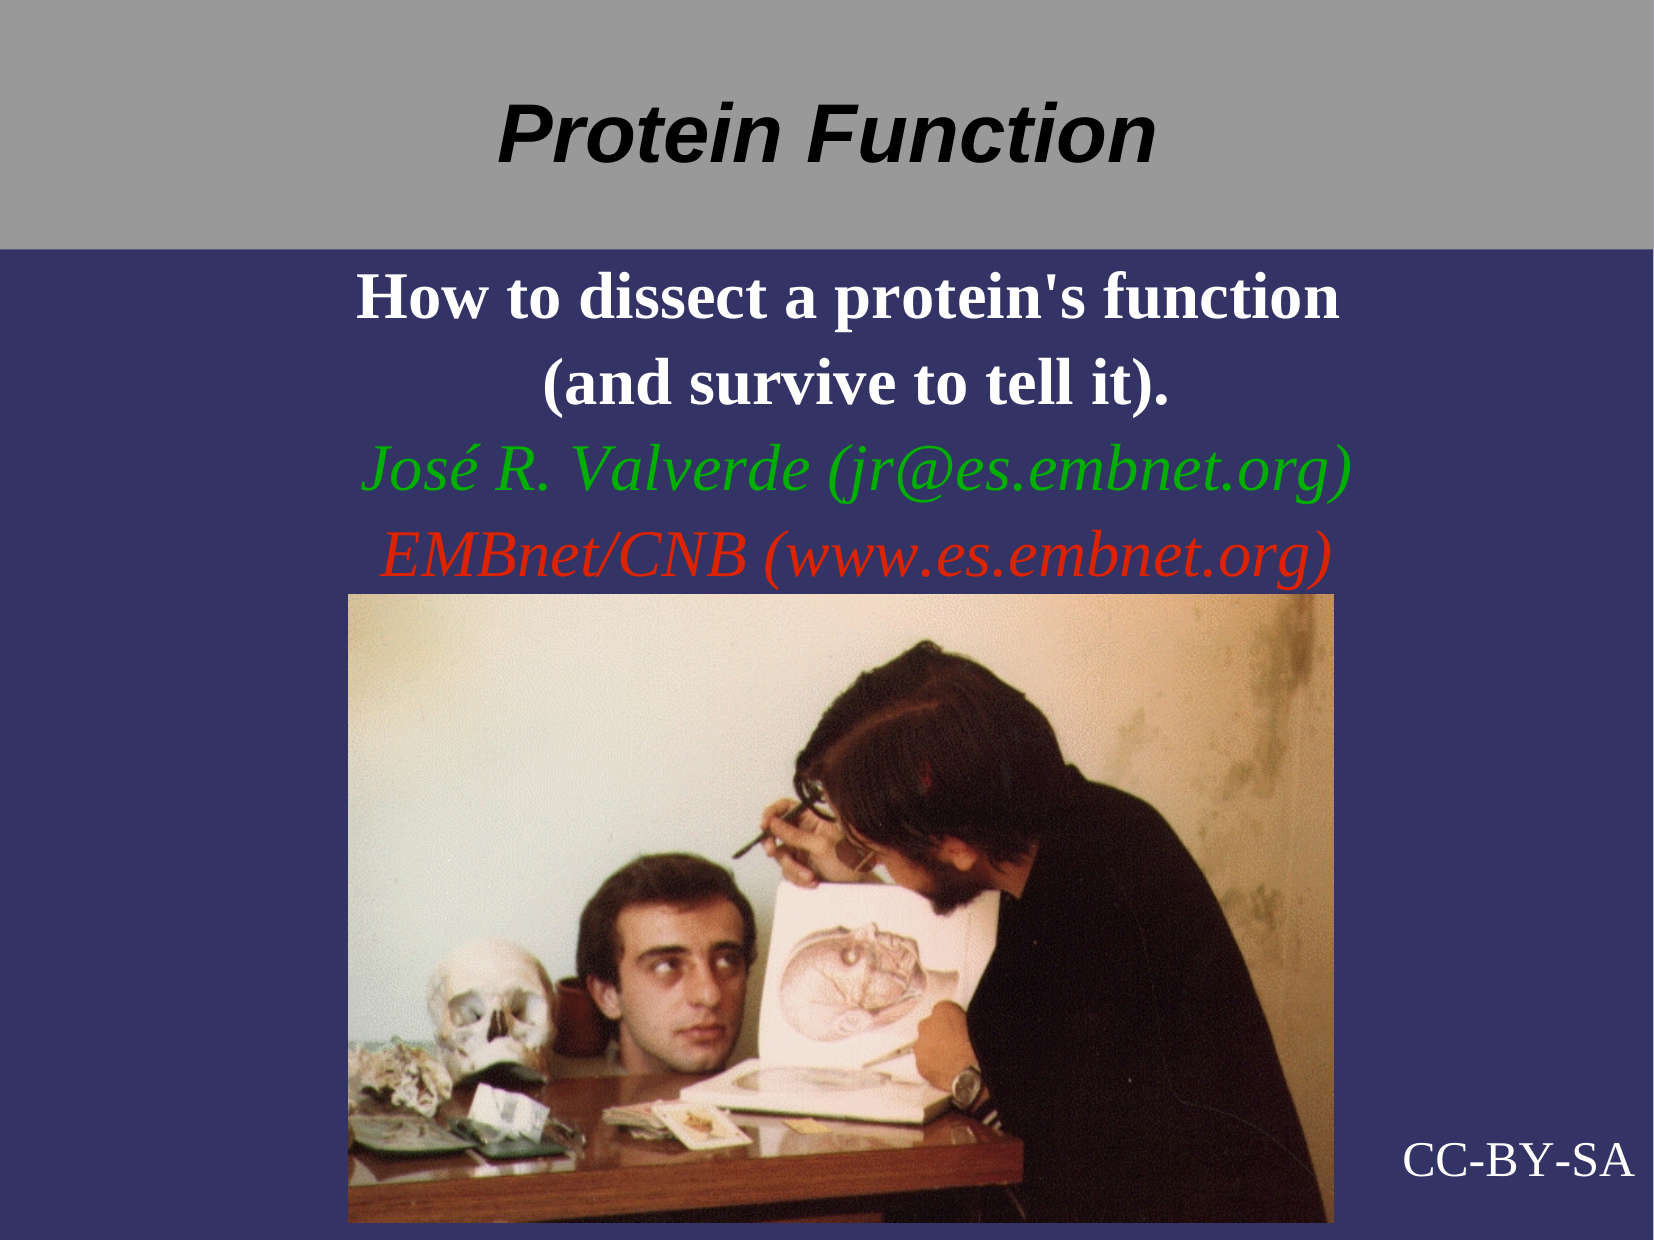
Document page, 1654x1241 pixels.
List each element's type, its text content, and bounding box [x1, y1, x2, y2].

picture [348, 643, 1334, 1223]
title Protein Function [121, 19, 1534, 227]
subtitle How to dissect a protein's function (and survive to tell it). José R. Valverde (jr@es.embnet.org) EMBnet/CNB (www.es.embnet.org) [161, 195, 1553, 643]
text_box CC-BY-SA [1387, 1125, 1651, 1196]
